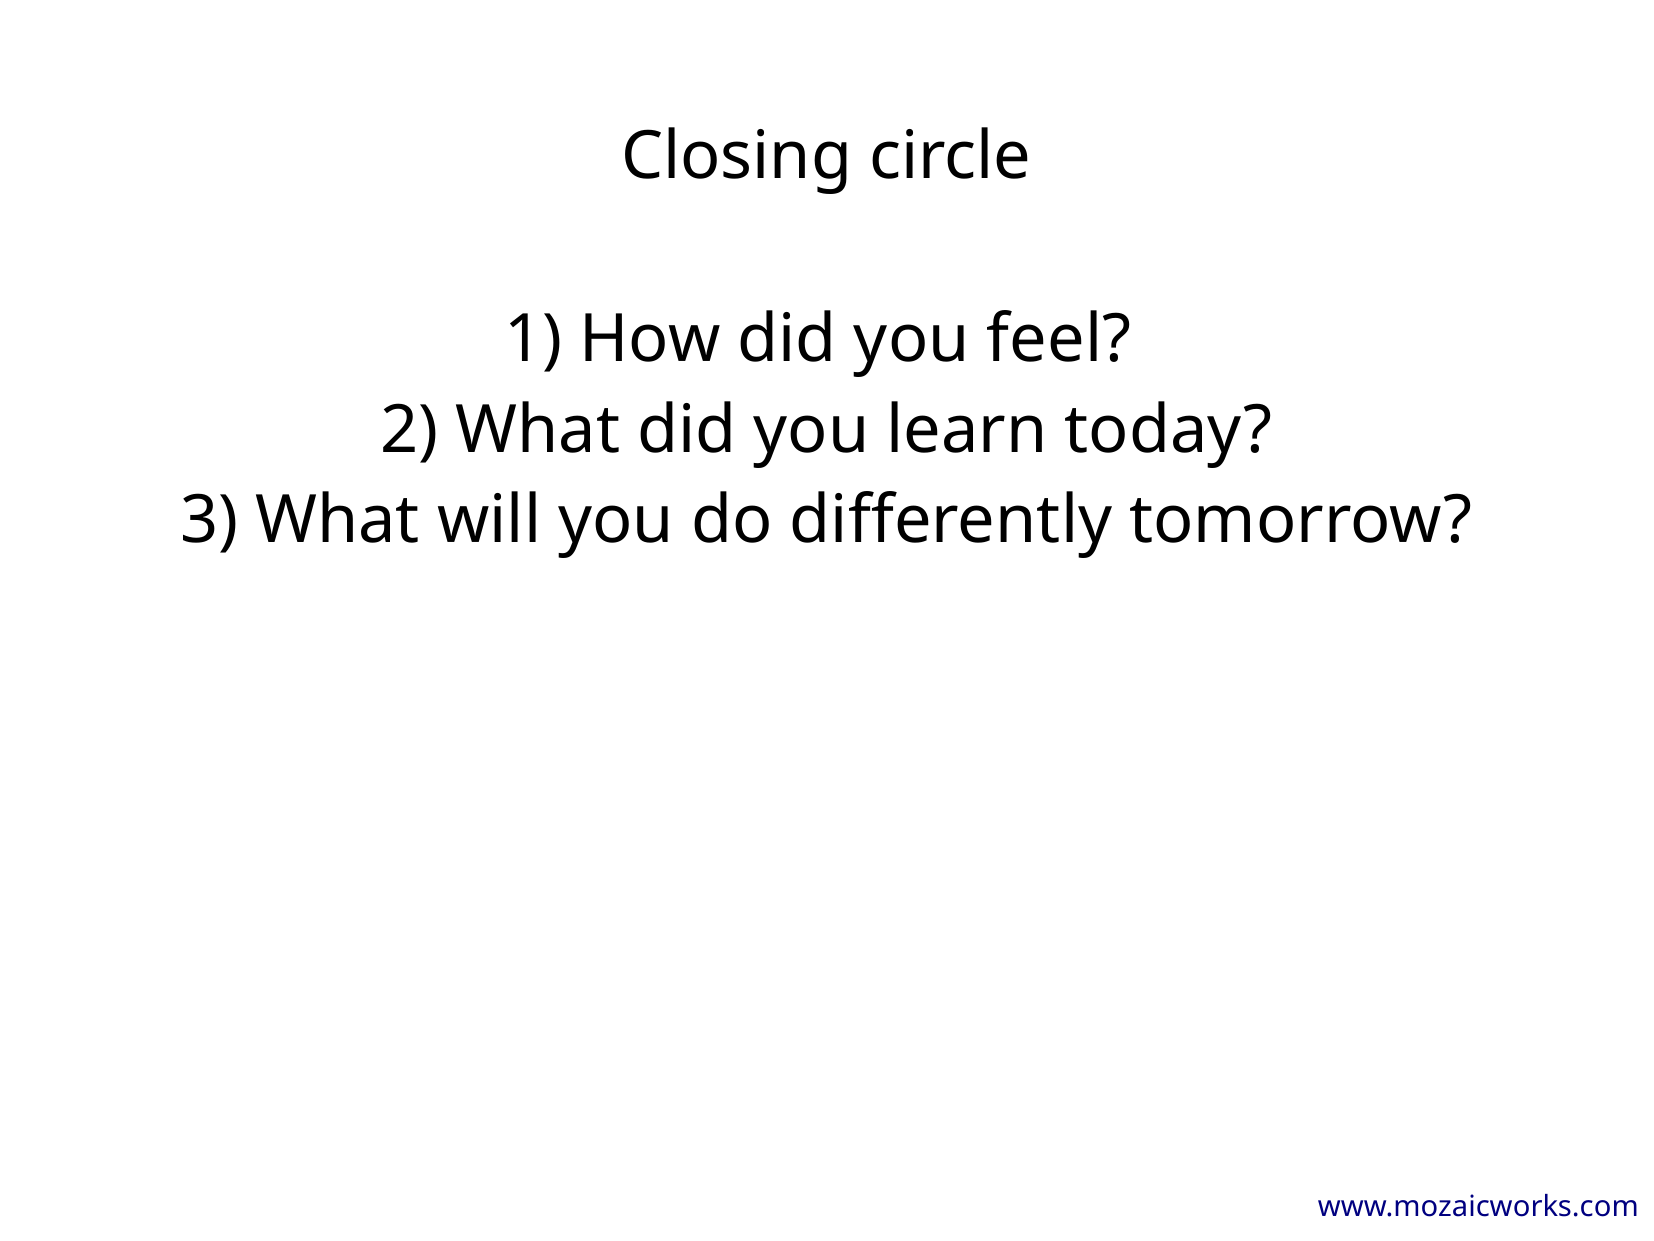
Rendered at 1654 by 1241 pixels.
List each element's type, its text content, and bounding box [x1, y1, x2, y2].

subtitle How did you feel? What did you learn today? What will you do differently tomorrow? [82, 290, 1571, 1109]
text_box www.mozaicworks.com [0, 1178, 1654, 1241]
title Closing circle [82, 49, 1571, 257]
